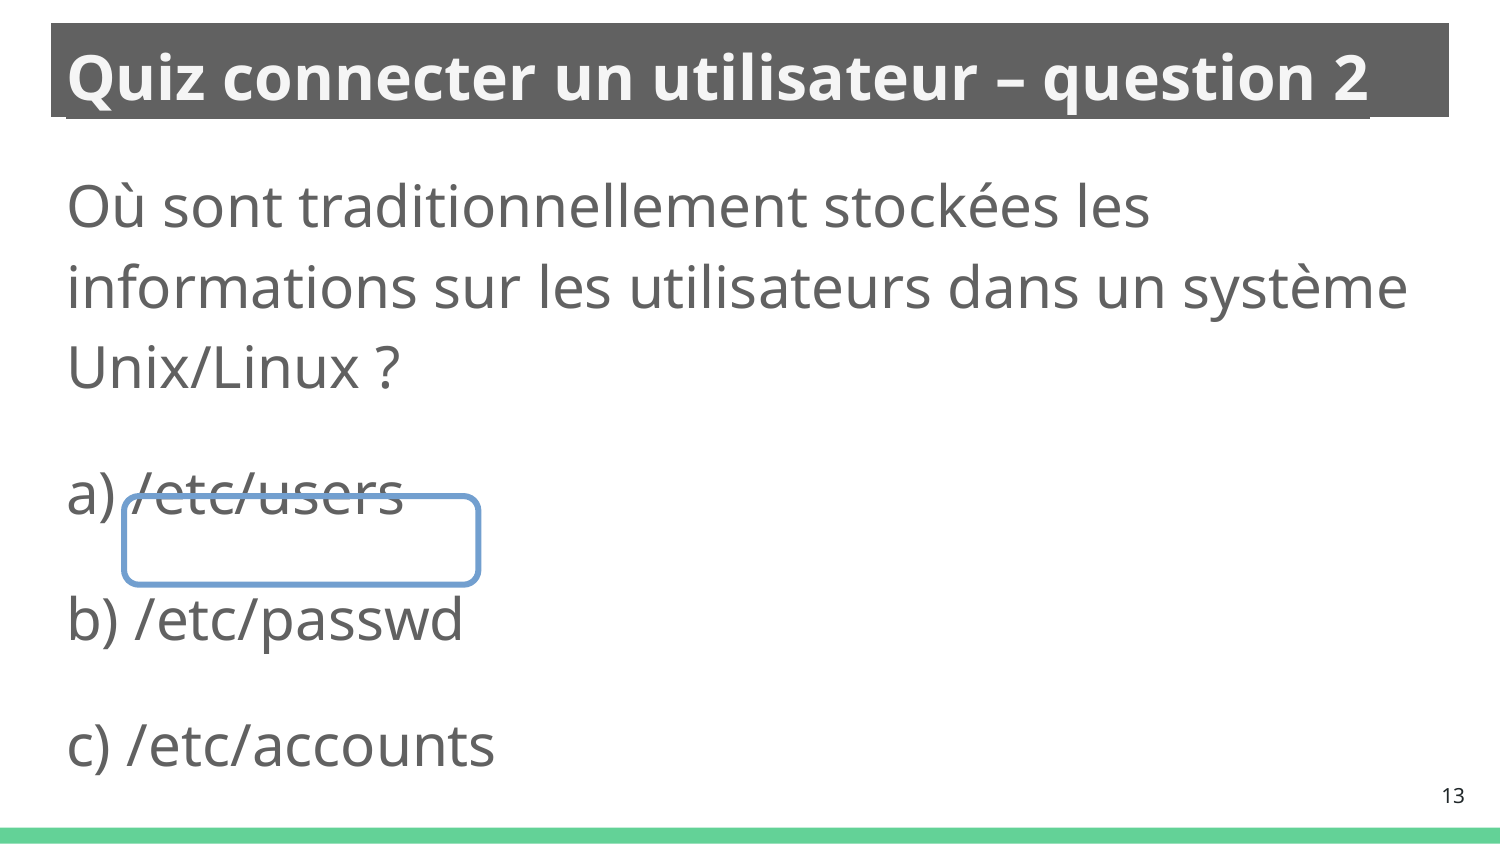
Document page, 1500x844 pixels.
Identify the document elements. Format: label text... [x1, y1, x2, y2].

slide_number <numéro> [1389, 764, 1480, 830]
list Où sont traditionnellement stockées les informations sur les utilisateurs dans un système Unix/Linux ? a) /etc/users b) /etc/passwd c) /etc/accounts [51, 144, 1477, 714]
title Quiz connecter un utilisateur – question 2 [51, 23, 1449, 117]
